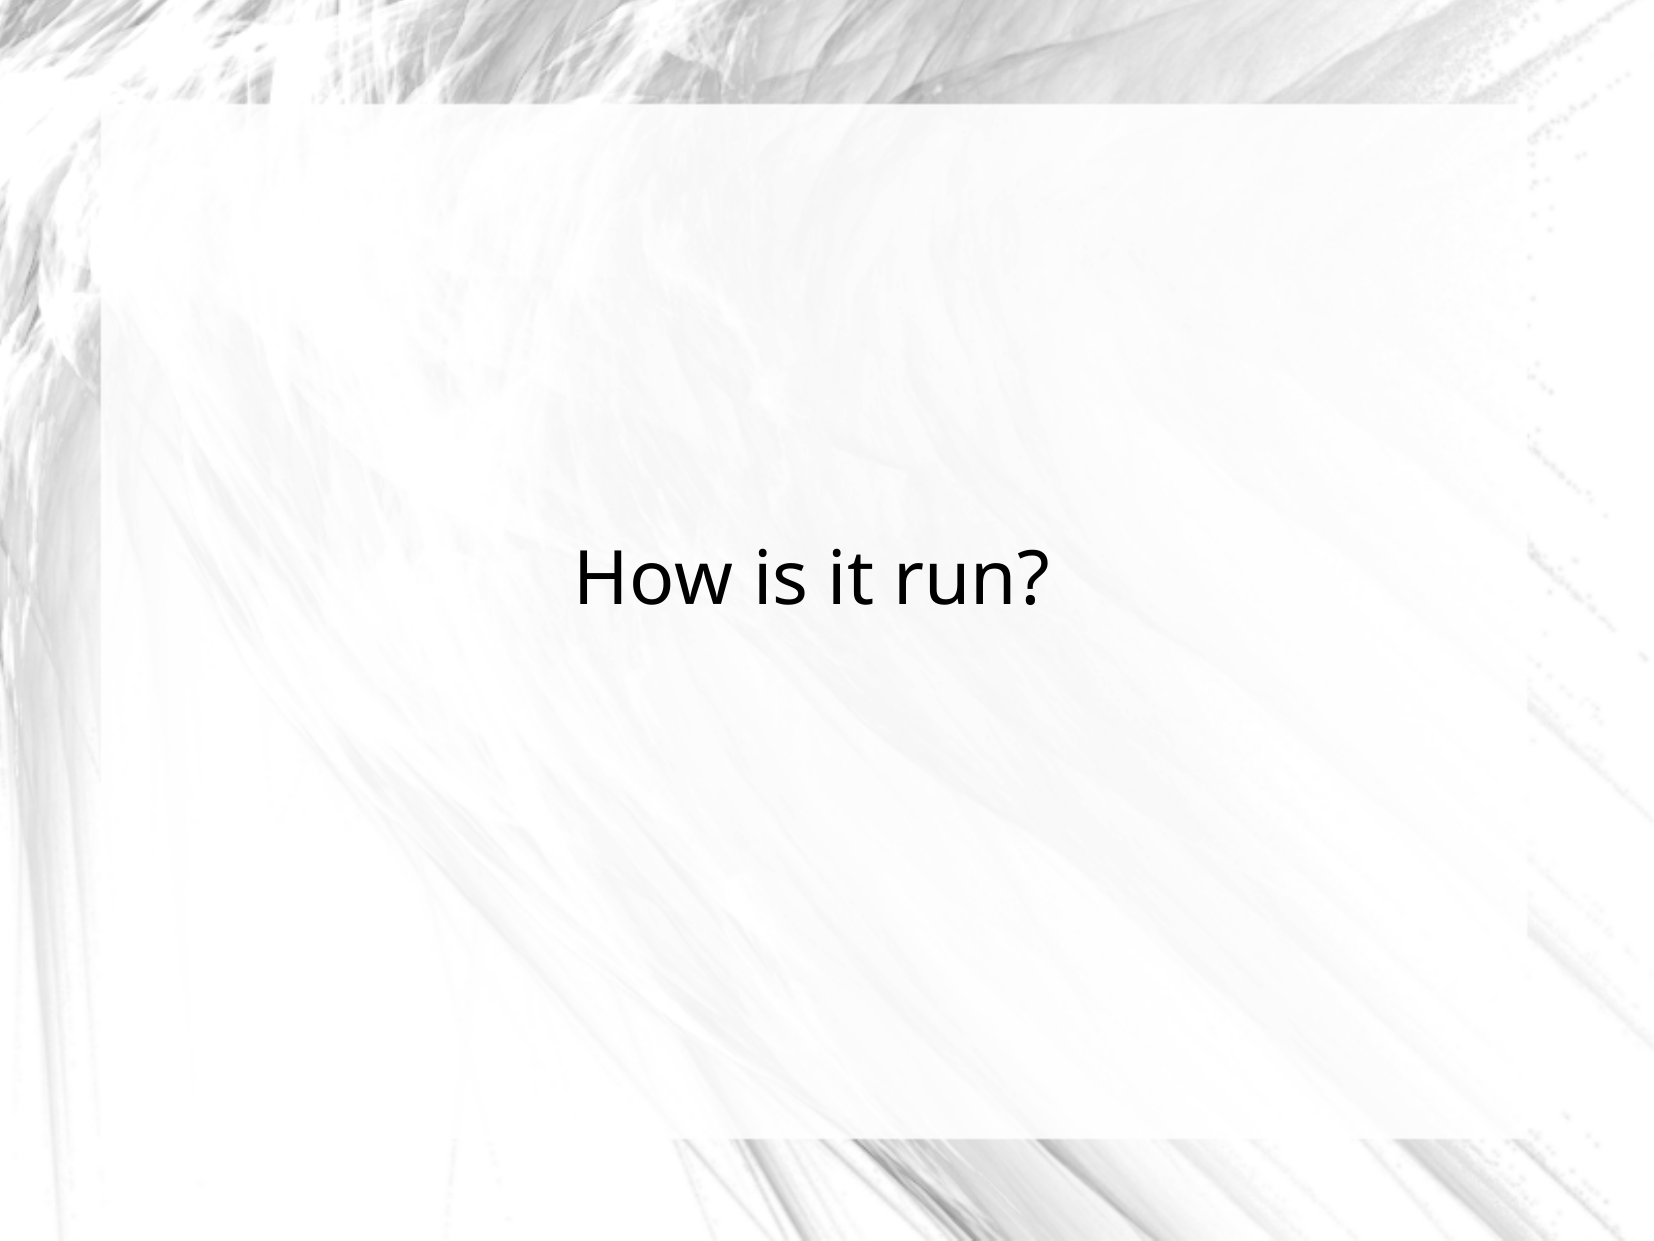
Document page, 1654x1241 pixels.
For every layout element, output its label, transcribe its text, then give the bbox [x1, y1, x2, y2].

picture [0, 0, 1654, 1241]
subtitle How is it run? [118, 112, 1506, 1039]
